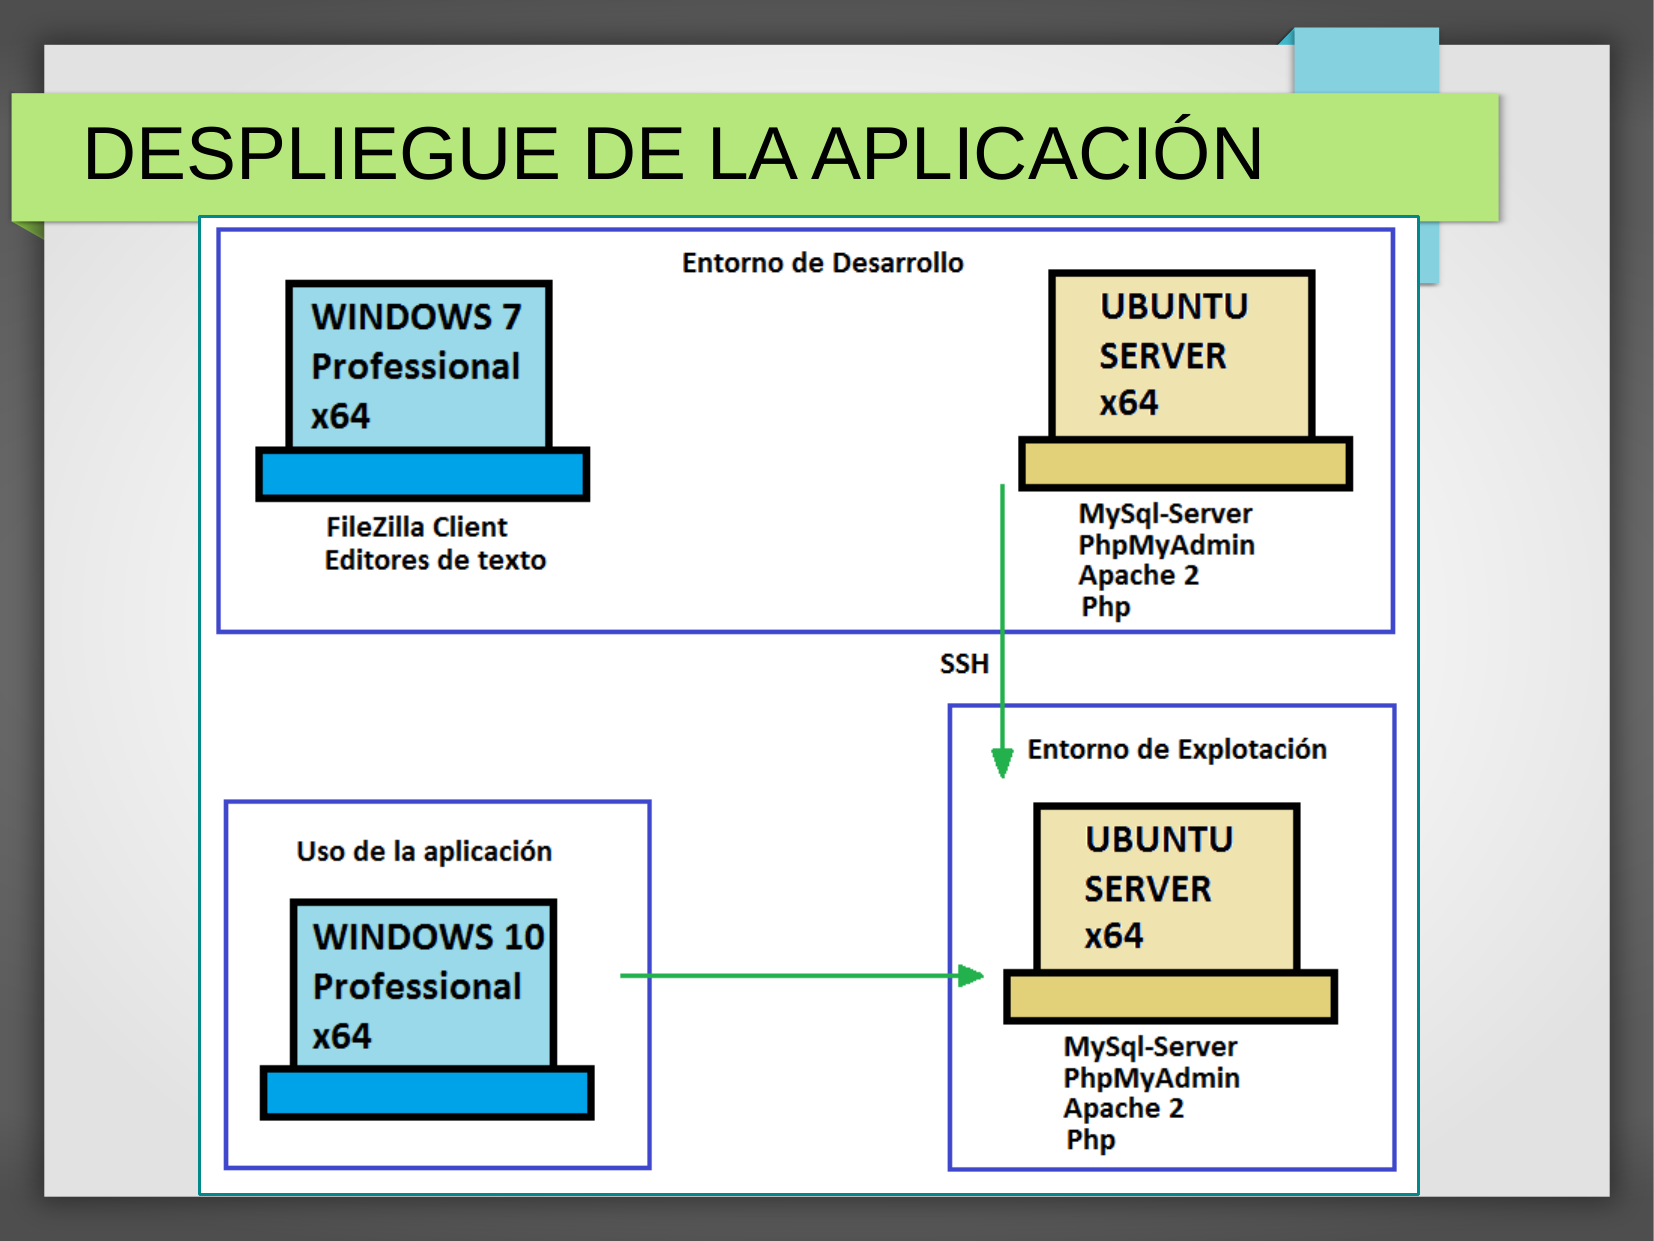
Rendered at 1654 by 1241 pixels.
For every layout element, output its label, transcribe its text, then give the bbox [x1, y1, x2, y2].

picture [0, 0, 1654, 1241]
title DESPLIEGUE DE LA APLICACIÓN [82, 70, 1335, 238]
